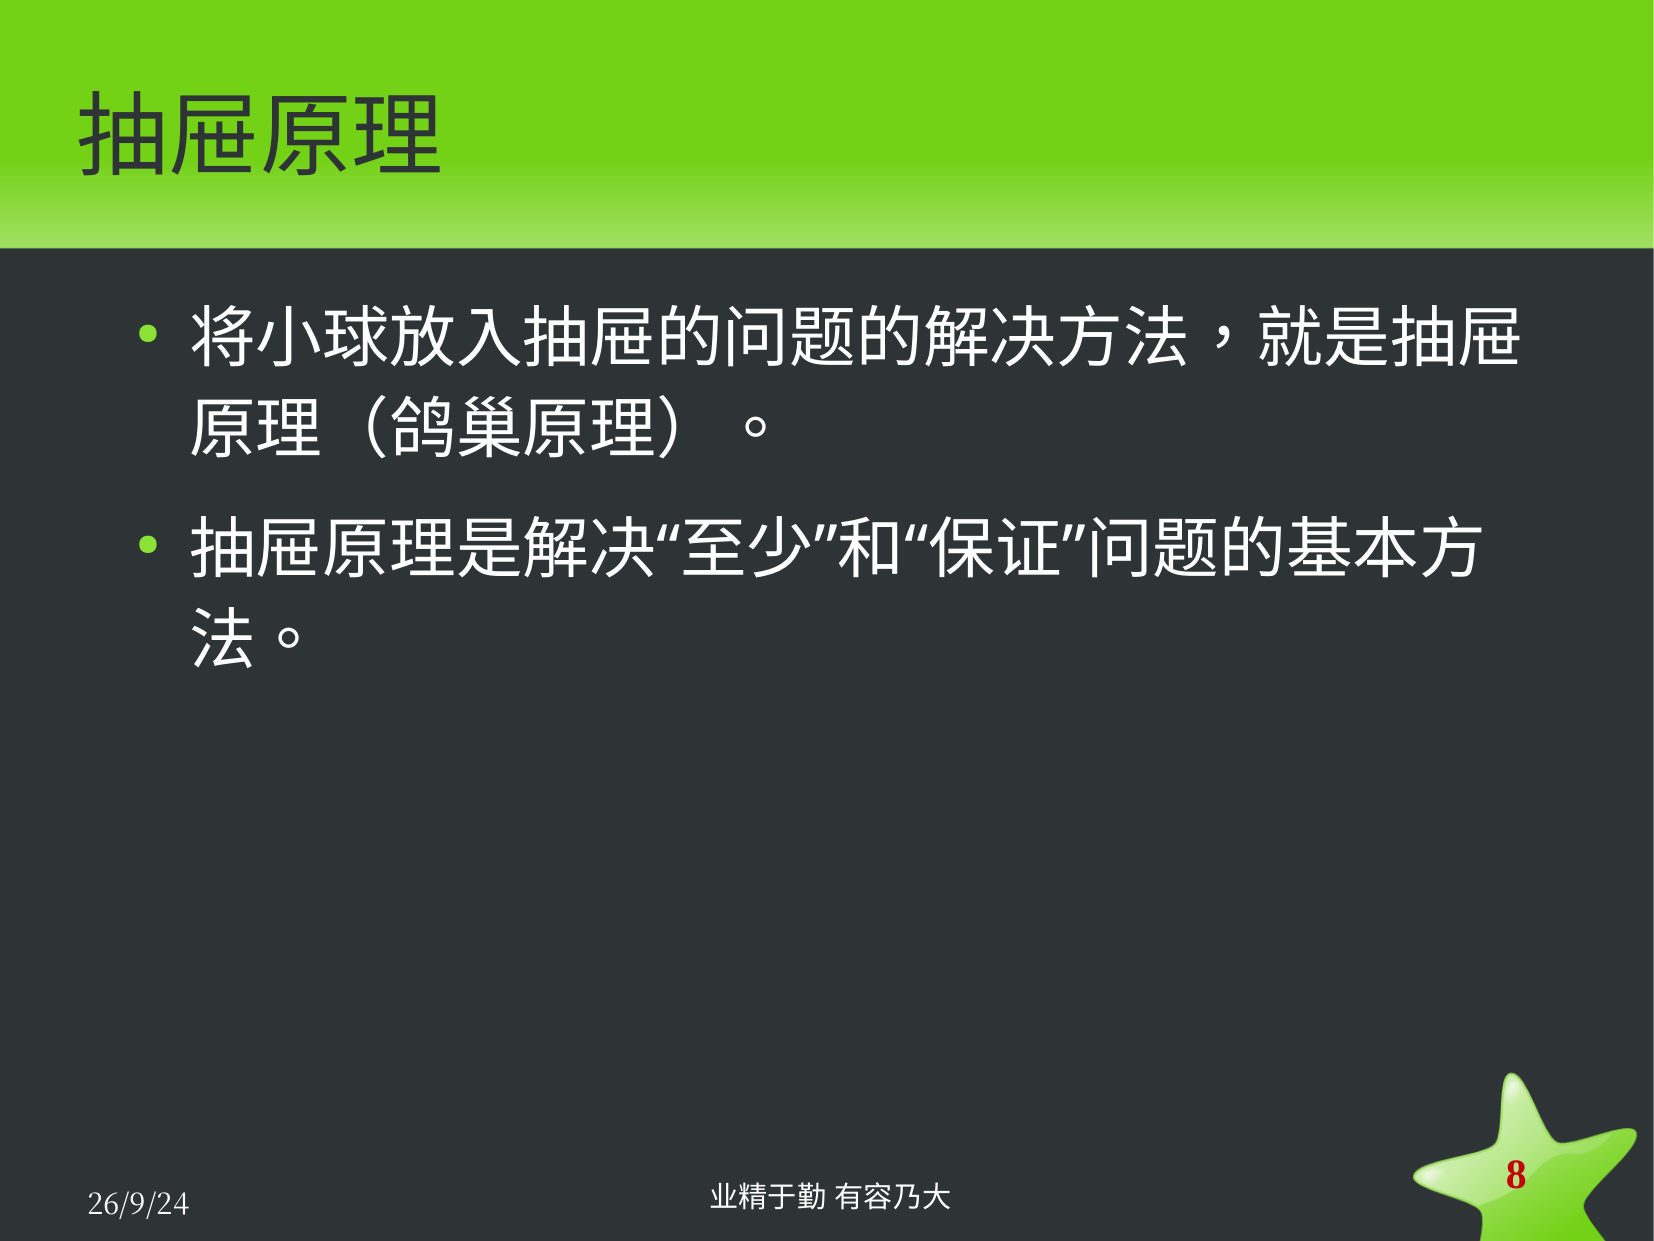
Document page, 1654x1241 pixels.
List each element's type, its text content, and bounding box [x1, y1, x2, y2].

picture [0, 0, 1654, 1241]
list 将小球放入抽屉的问题的解决方法，就是抽屉原理（鸽巢原理）。 抽屉原理是解决“至少”和“保证”问题的基本方法。 [82, 290, 1571, 1109]
title 抽屉原理 [76, 29, 1565, 237]
